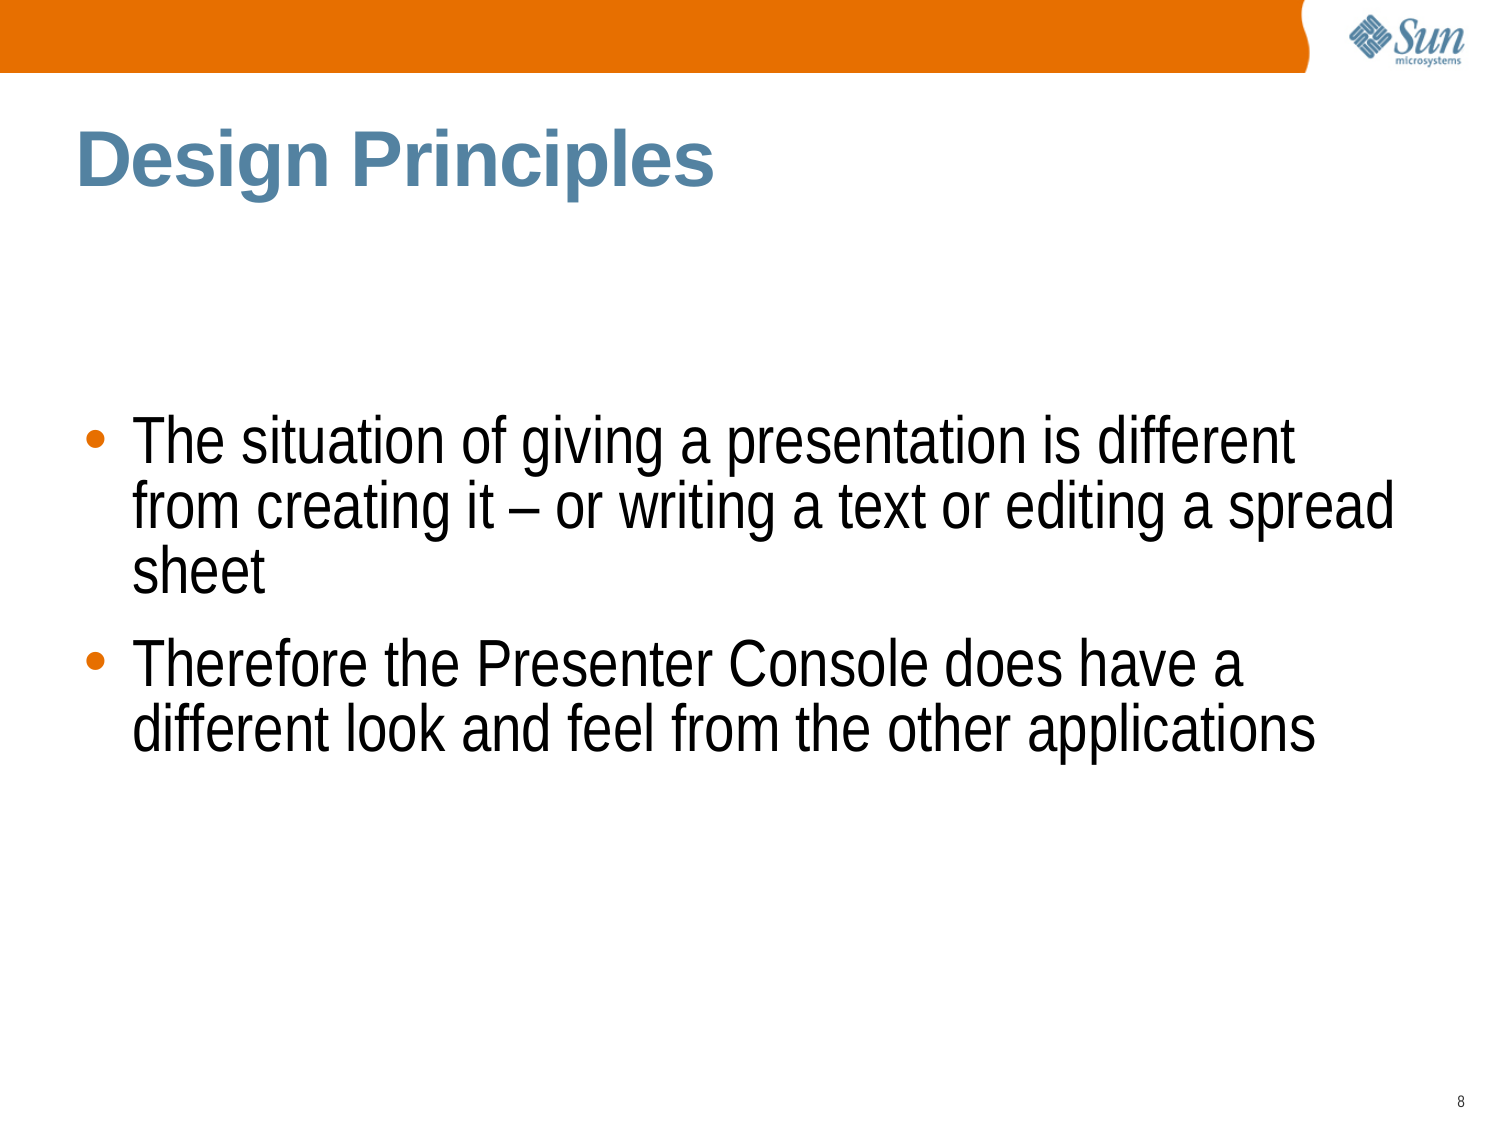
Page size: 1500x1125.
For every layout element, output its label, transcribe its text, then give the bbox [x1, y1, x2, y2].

picture [0, 0, 1500, 73]
list The situation of giving a presentation is different from creating it – or writing a text or editing a spread sheet Therefore the Presenter Console does have a different look and feel from the other applications [64, 411, 1401, 978]
title Design Principles [75, 123, 1437, 227]
